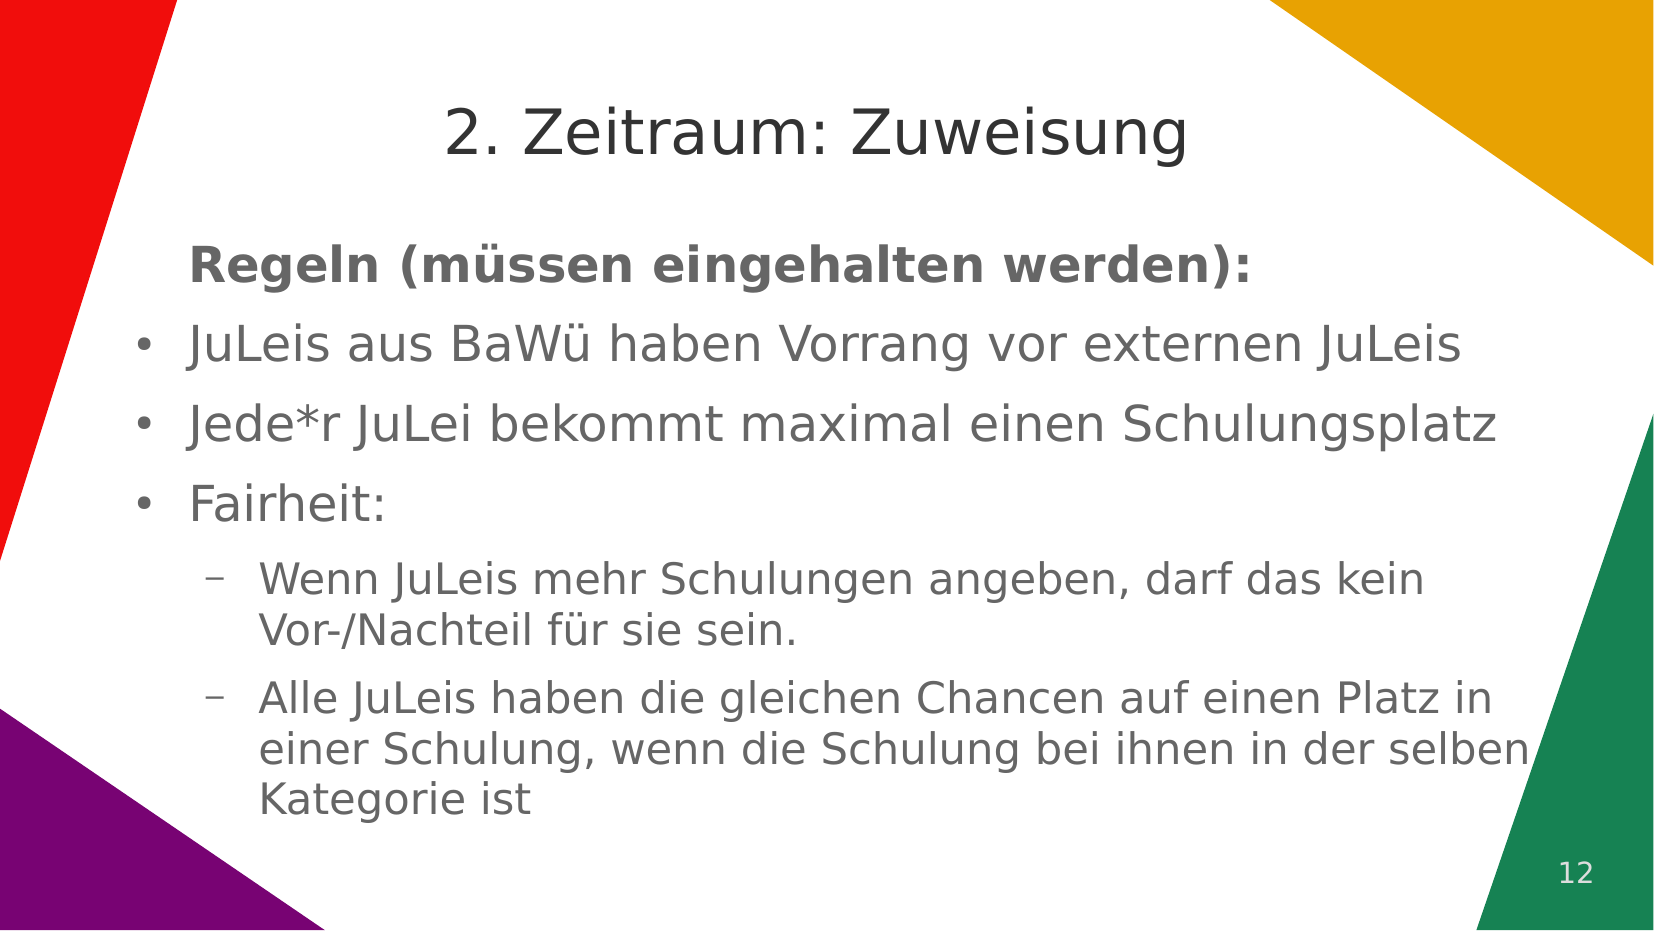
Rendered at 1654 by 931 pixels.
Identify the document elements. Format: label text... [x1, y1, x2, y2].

title 2. Zeitraum: Zuweisung [118, 59, 1536, 207]
list Regeln (müssen eingehalten werden): JuLeis aus BaWü haben Vorrang vor externen JuLeis Jede*r JuLei bekommt maximal einen Schulungsplatz Fairheit: Wenn JuLeis mehr Schulungen angeben, darf das kein Vor-/Nachteil für sie sein. Alle JuLeis haben die gleichen Chancen auf einen Platz in einer Schulung, wenn die Schulung bei ihnen in der selben Kategorie ist [118, 236, 1536, 827]
